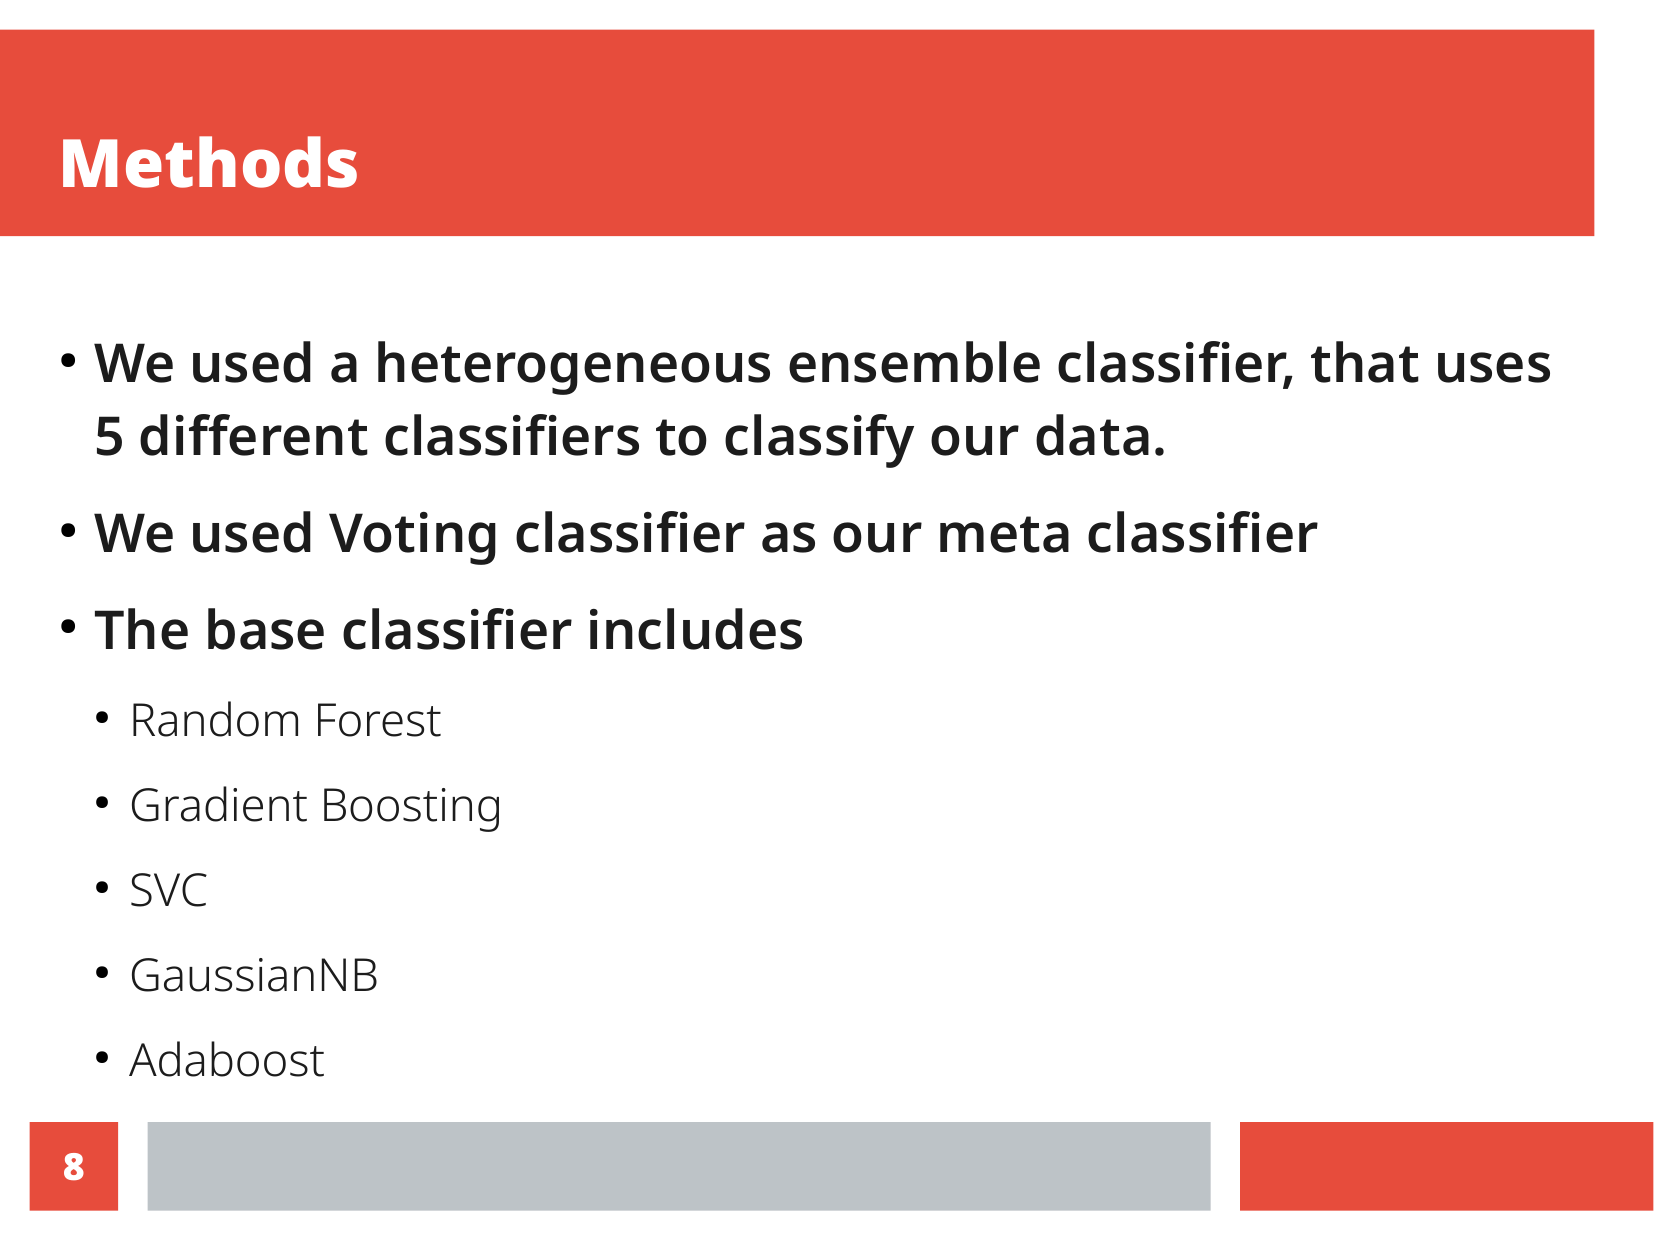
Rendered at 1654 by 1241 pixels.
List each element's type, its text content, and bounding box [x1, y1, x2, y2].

title Methods [59, 59, 1595, 207]
list We used a heterogeneous ensemble classifier, that uses 5 different classifiers to classify our data. We used Voting classifier as our meta classifier The base classifier includes Random Forest Gradient Boosting SVC GaussianNB Adaboost [59, 324, 1565, 1093]
